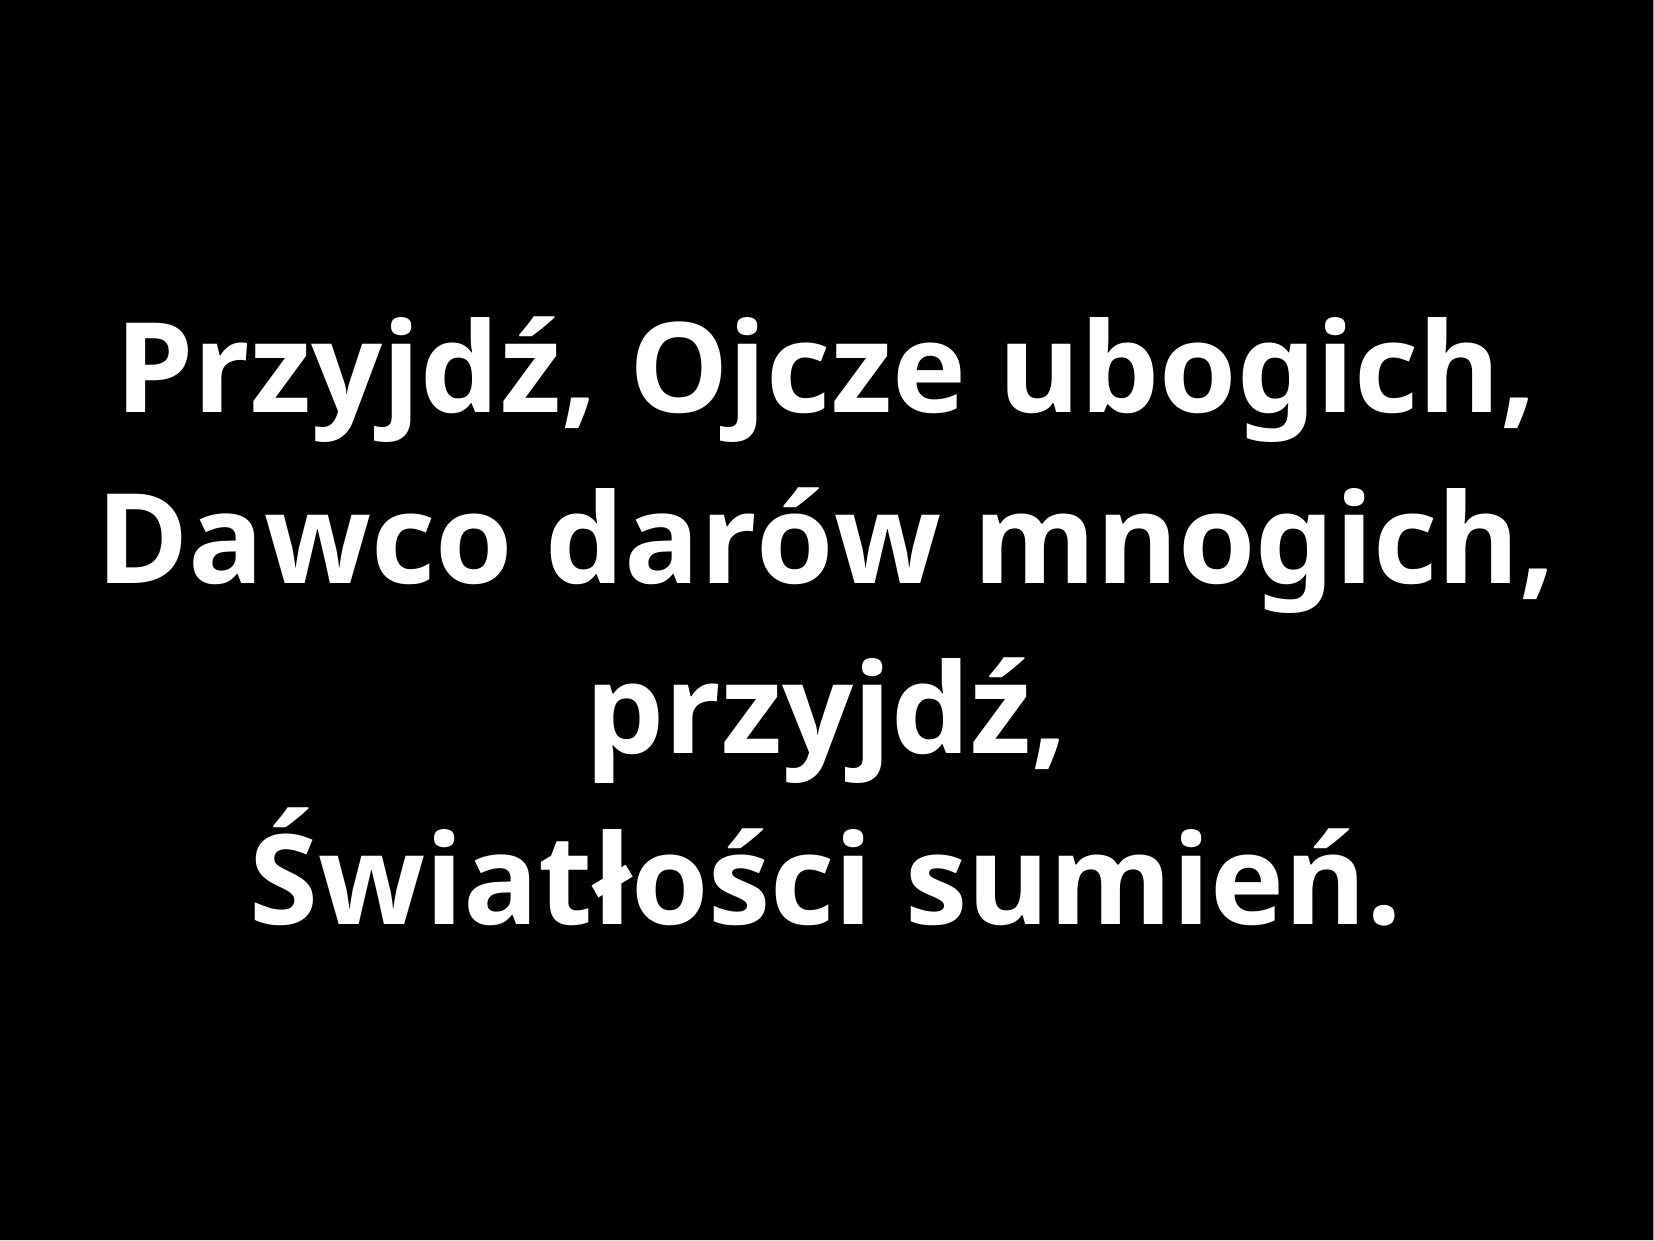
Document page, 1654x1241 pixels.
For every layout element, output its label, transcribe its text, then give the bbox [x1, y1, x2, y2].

title Przyjdź, Ojcze ubogich, Dawco darów mnogich, przyjdź, Światłości sumień. [0, 0, 1654, 1241]
